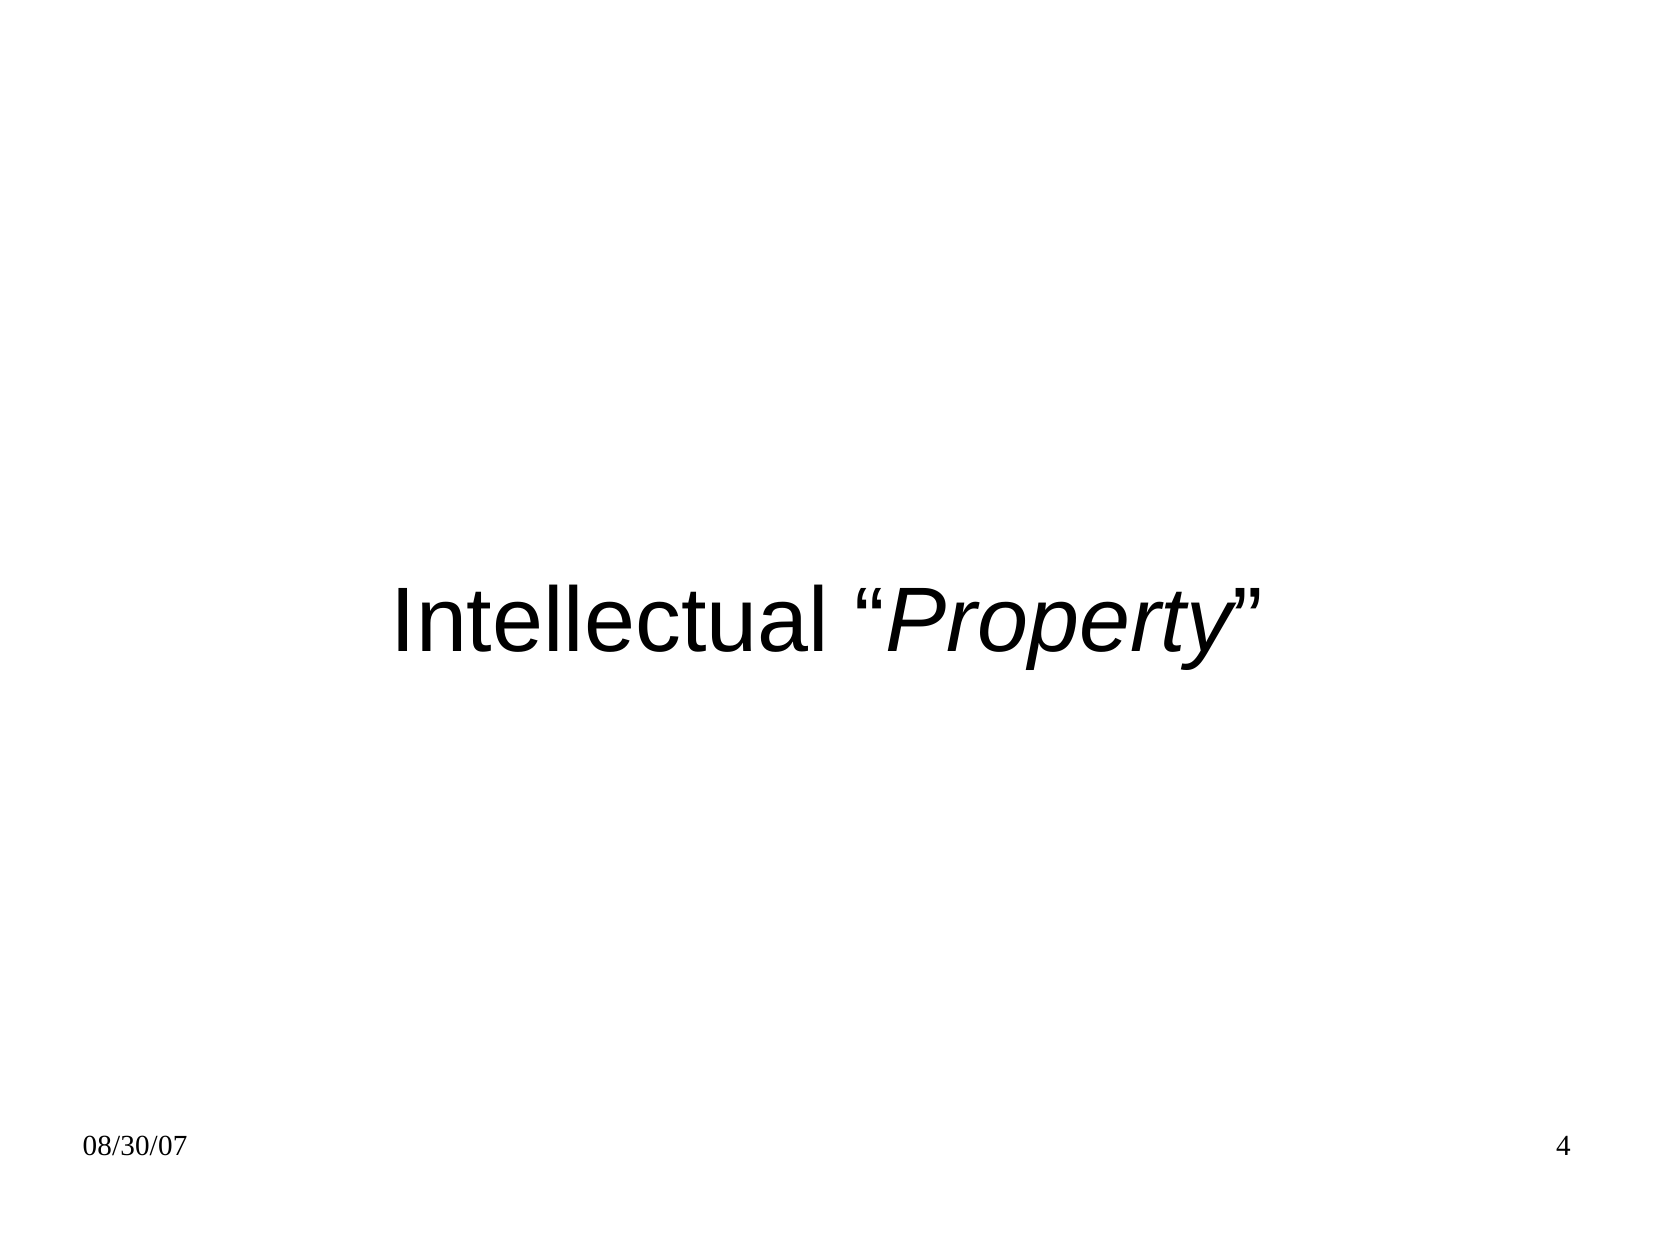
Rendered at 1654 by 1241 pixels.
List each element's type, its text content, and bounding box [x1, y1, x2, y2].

title Intellectual “Property” [82, 515, 1571, 724]
